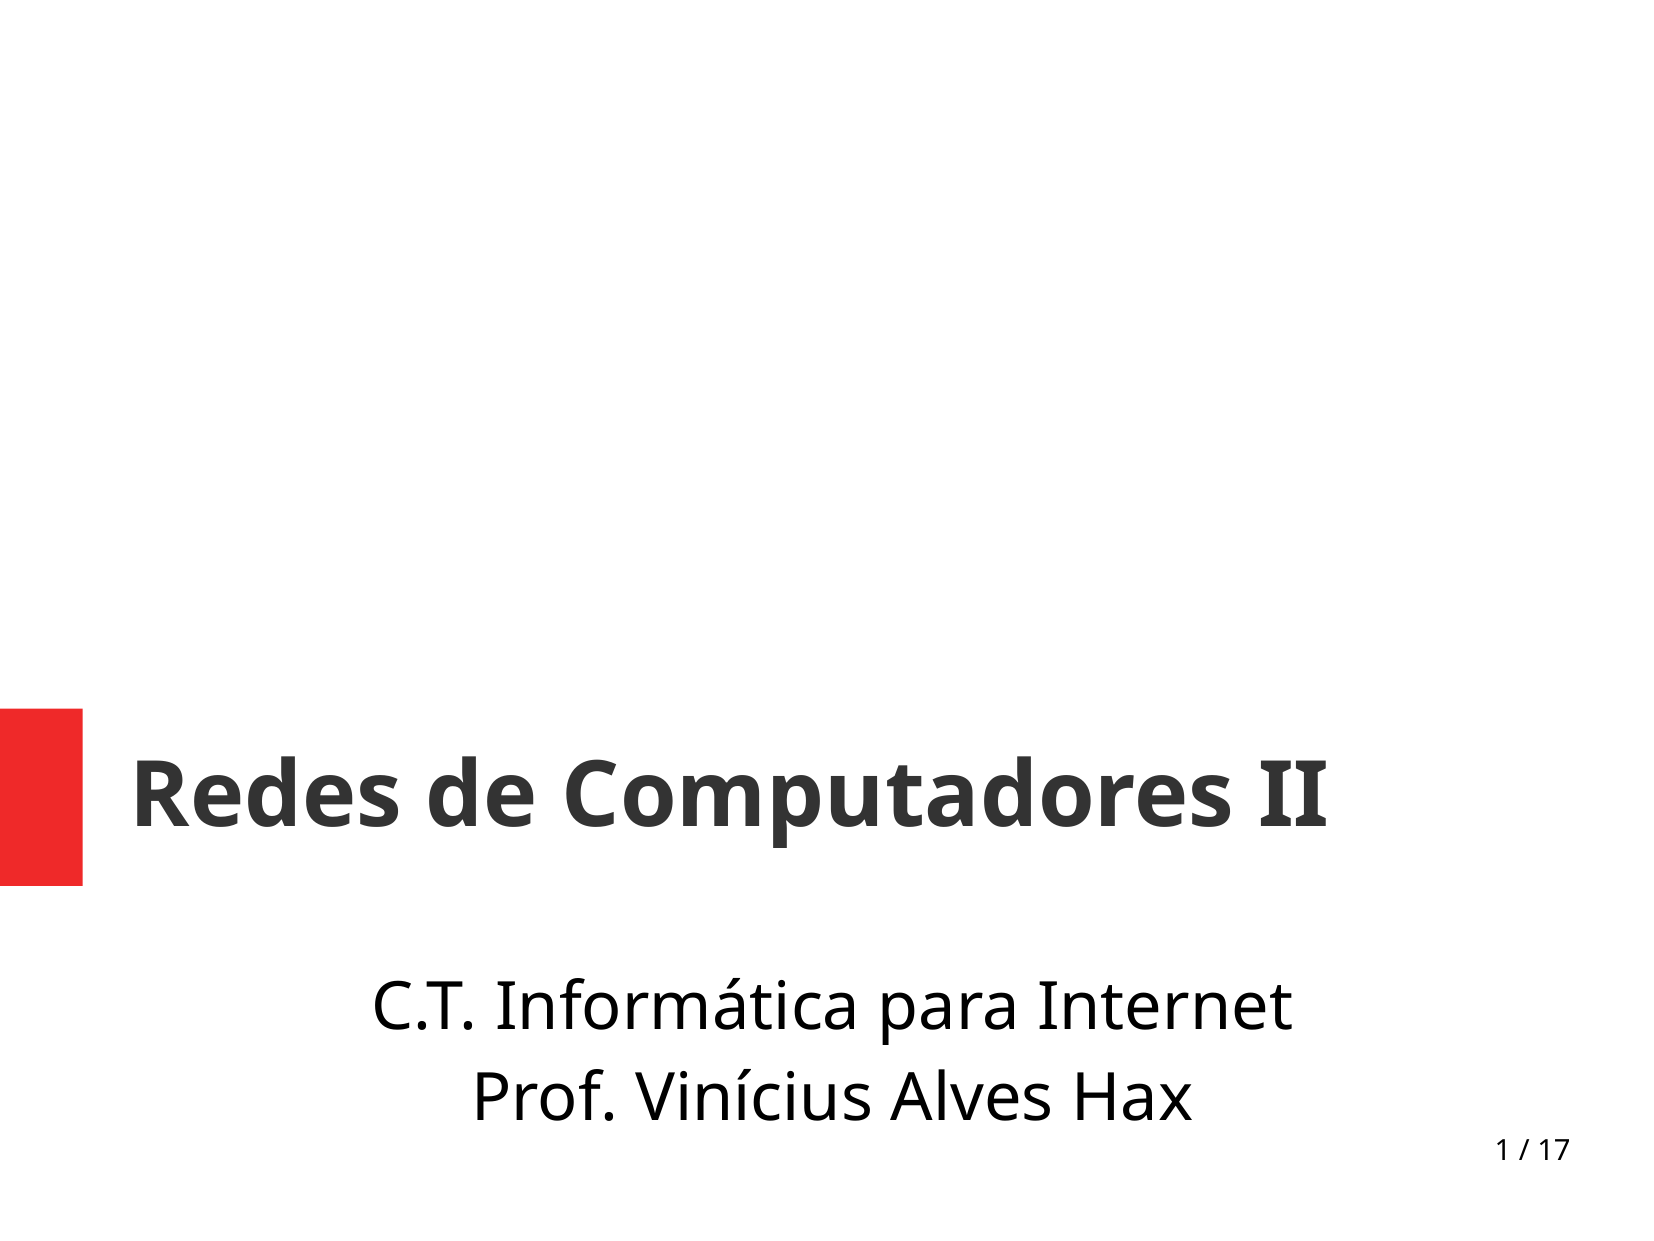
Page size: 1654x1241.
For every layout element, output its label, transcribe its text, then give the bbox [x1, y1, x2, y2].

subtitle C.T. Informática para Internet Prof. Vinícius Alves Hax [129, 932, 1536, 1166]
title Redes de Computadores II [129, 655, 1536, 928]
